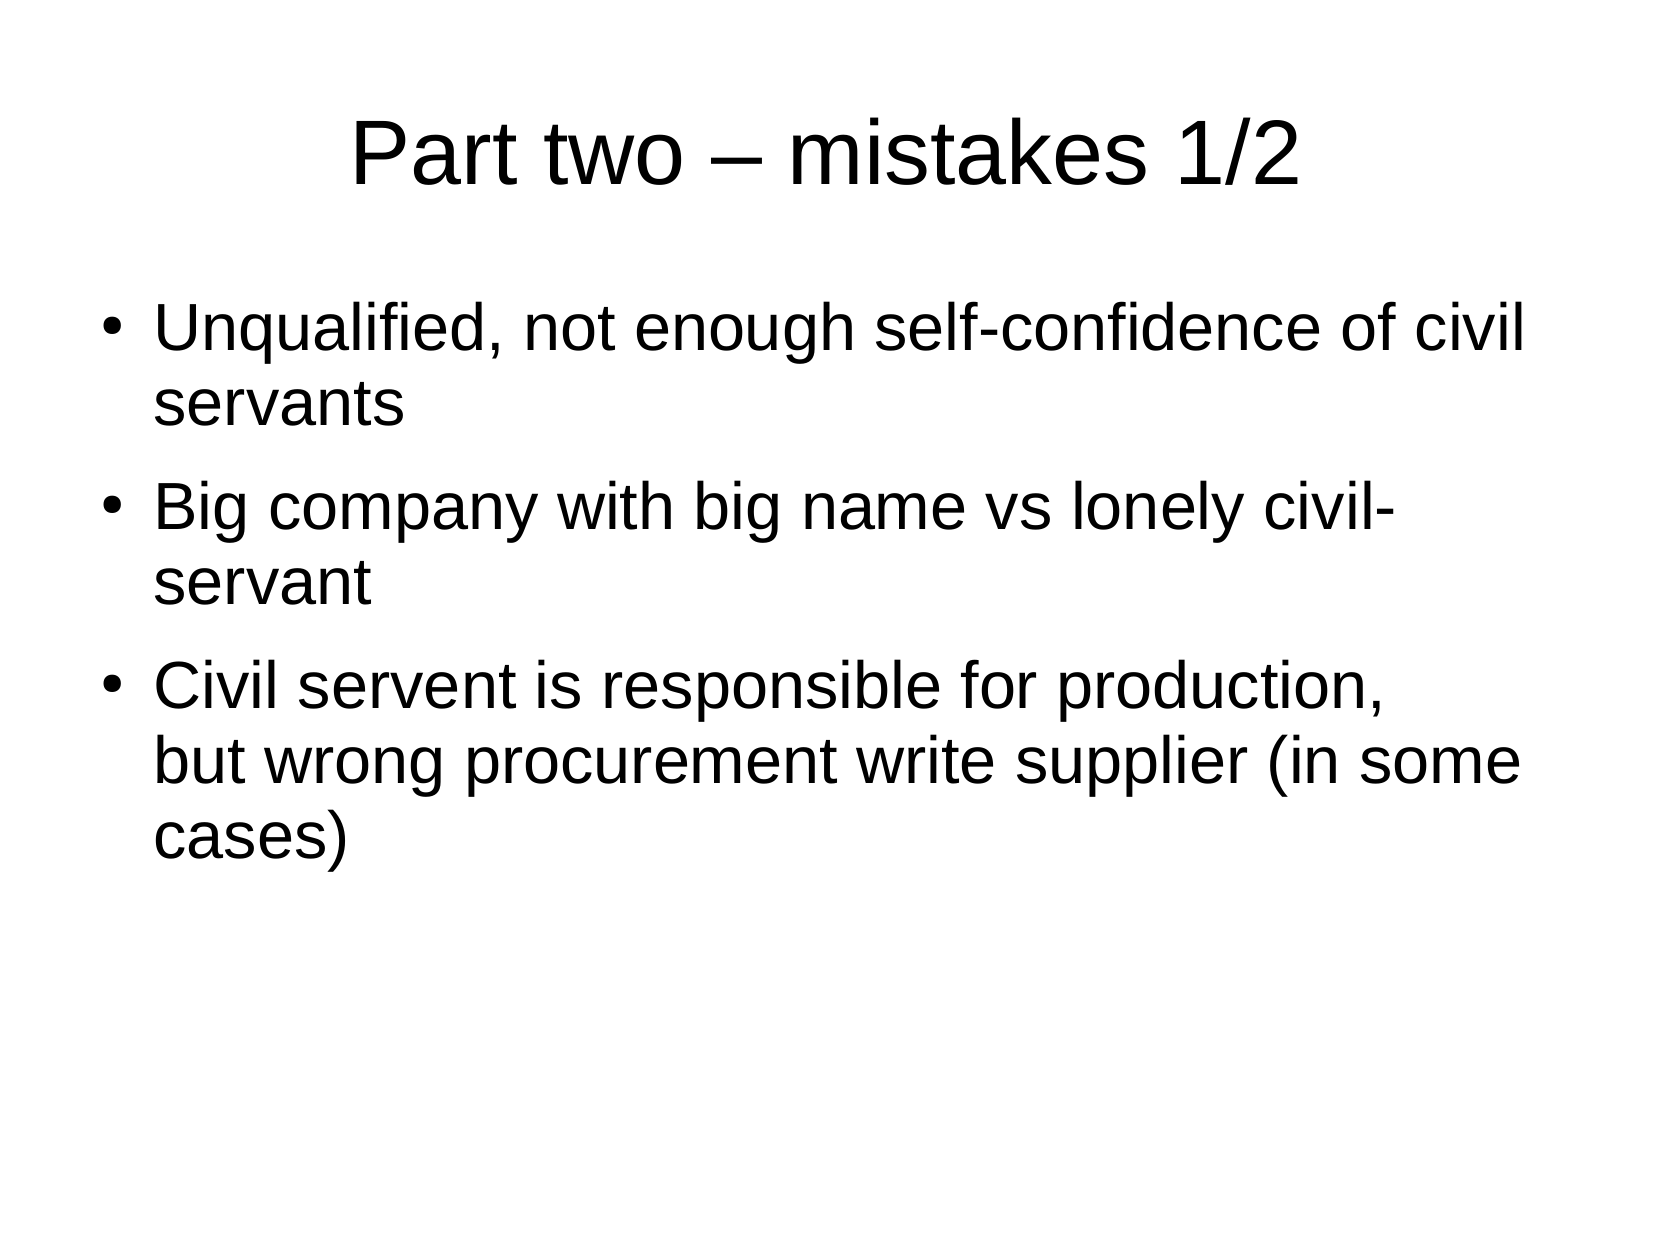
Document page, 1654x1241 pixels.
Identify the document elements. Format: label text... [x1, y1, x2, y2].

title Part two – mistakes 1/2 [82, 49, 1571, 257]
list Unqualified, not enough self-confidence of civil servants Big company with big name vs lonely civil-servant Civil servent is responsible for production, but wrong procurement write supplier (in some cases) [82, 290, 1571, 1010]
